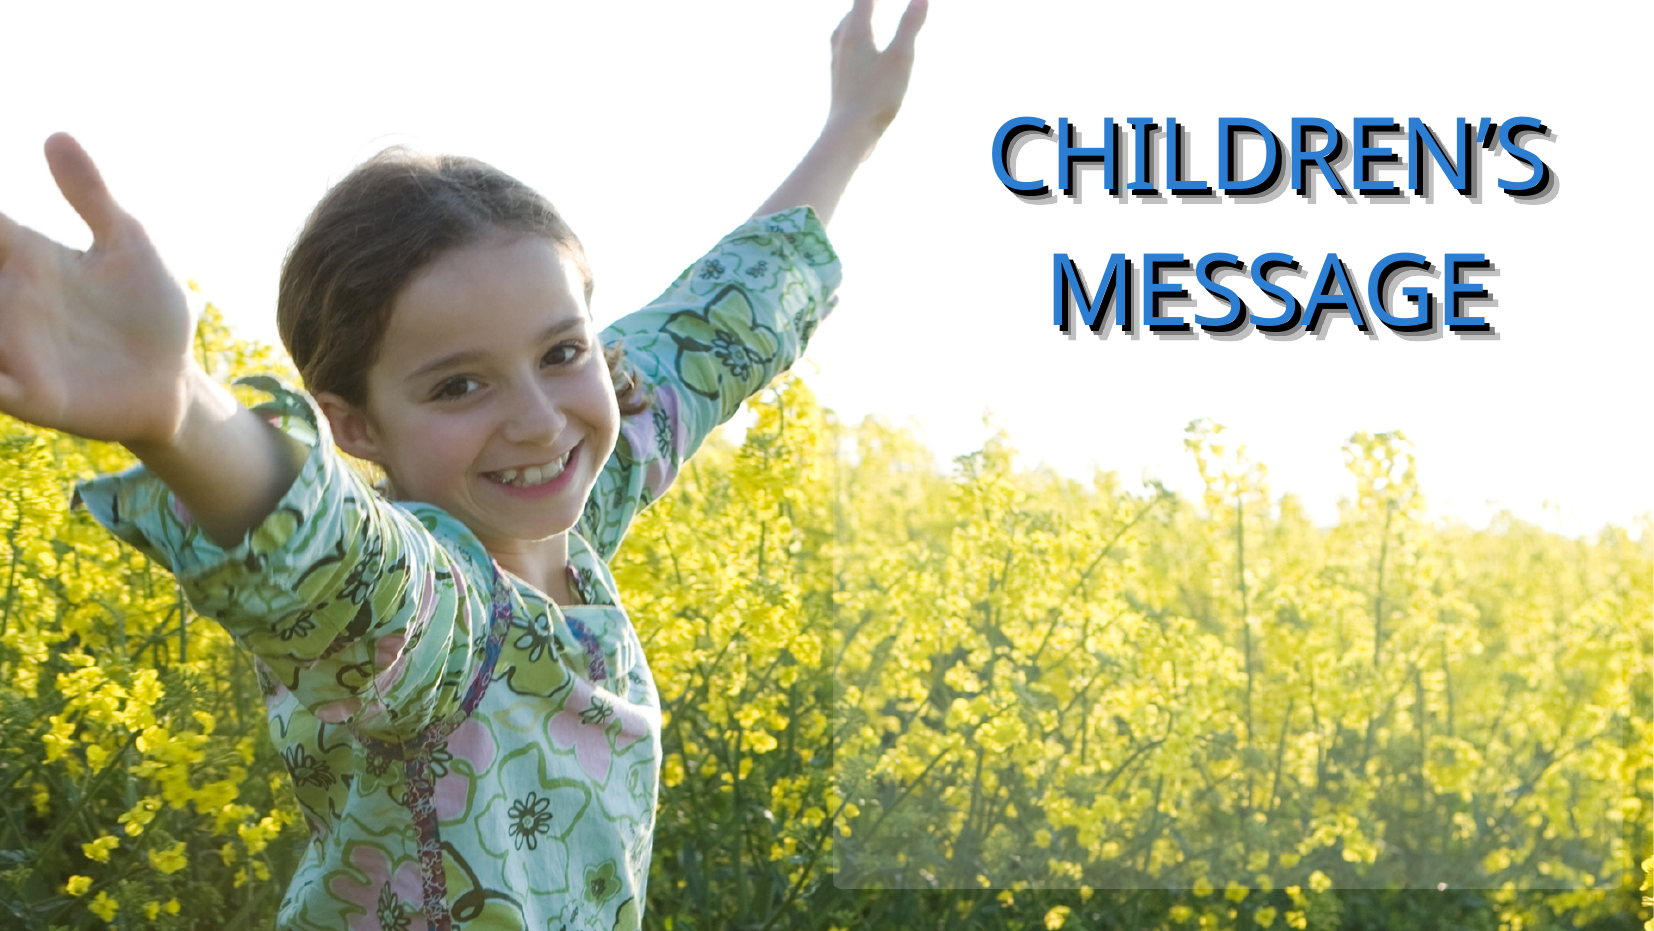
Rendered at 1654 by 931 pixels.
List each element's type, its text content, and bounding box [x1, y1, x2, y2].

picture [0, 0, 1654, 931]
text_box CHILDREN’S MESSAGE [930, 75, 1606, 369]
